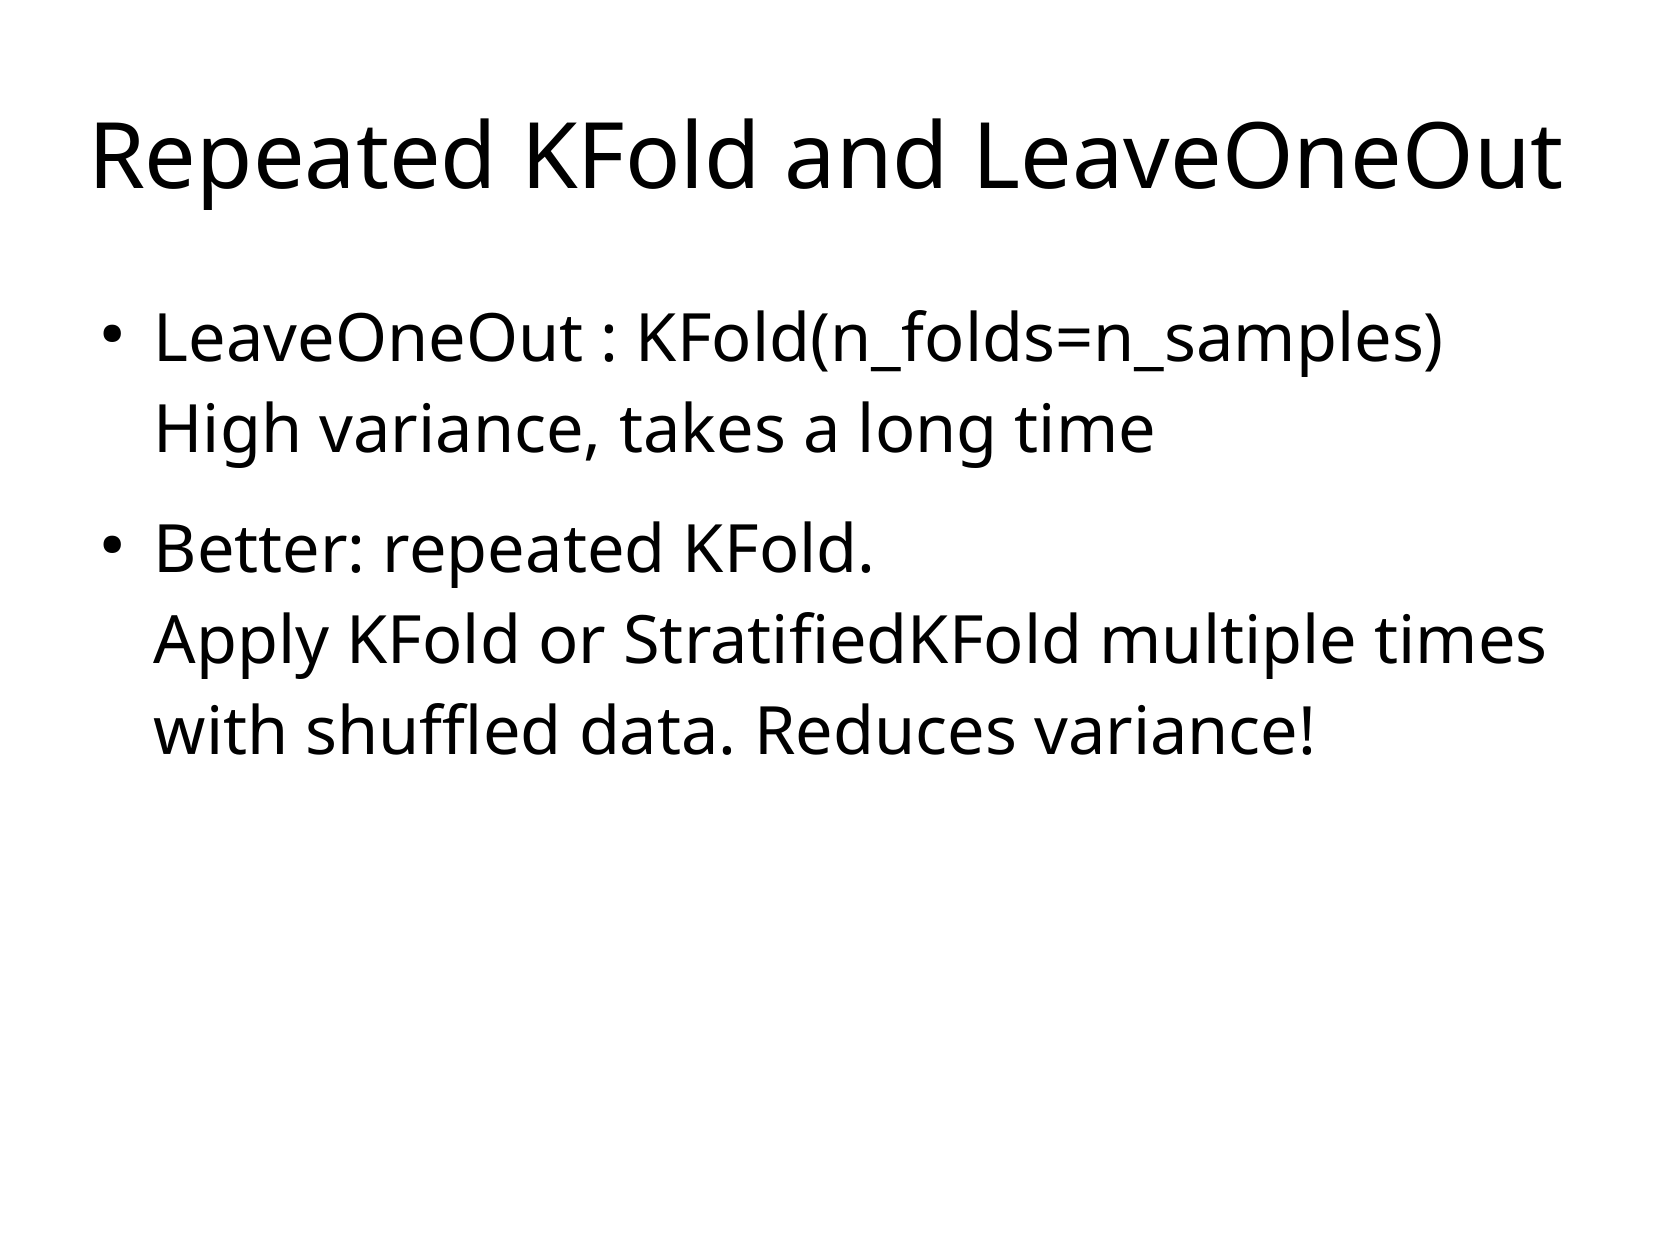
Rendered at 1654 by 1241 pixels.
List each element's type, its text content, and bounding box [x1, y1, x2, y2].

title Repeated KFold and LeaveOneOut [82, 49, 1571, 257]
list LeaveOneOut : KFold(n_folds=n_samples) High variance, takes a long time Better: repeated KFold. Apply KFold or StratifiedKFold multiple times with shuffled data. Reduces variance! [82, 290, 1571, 1010]
